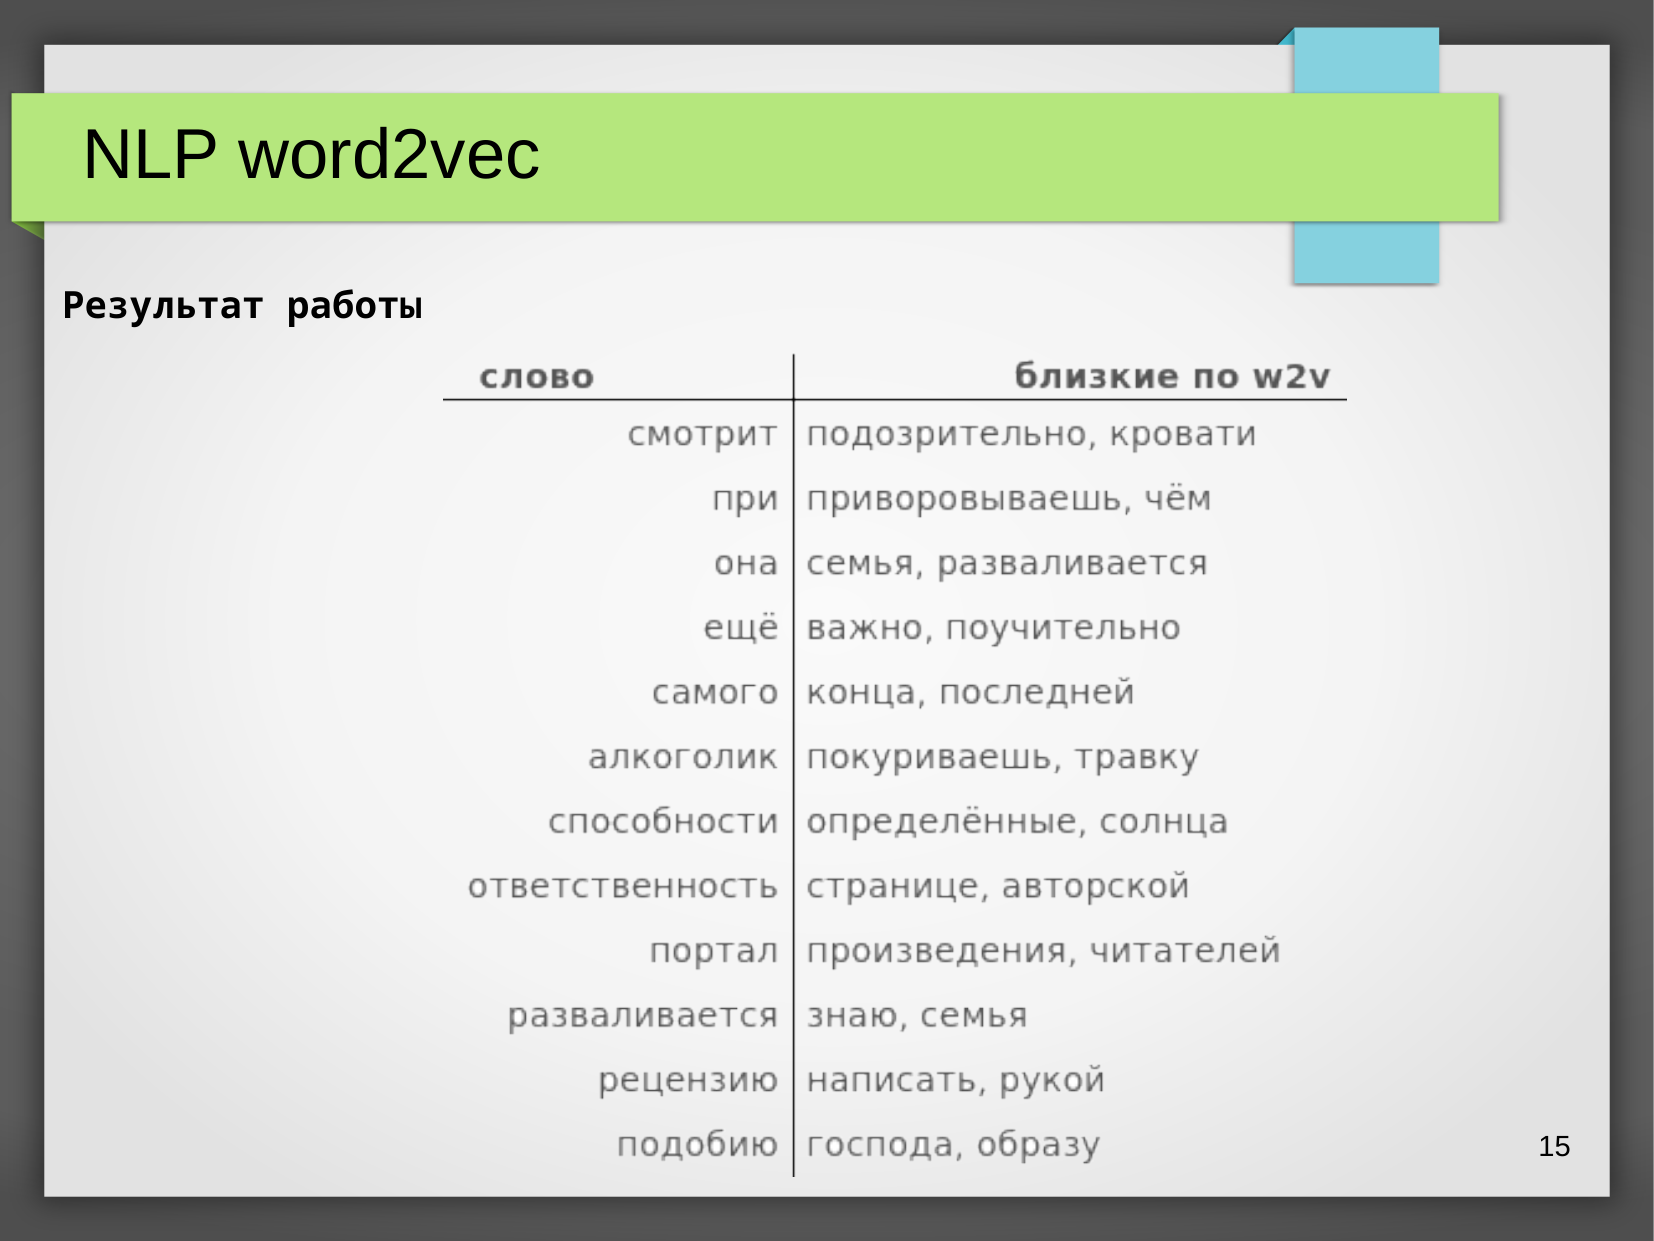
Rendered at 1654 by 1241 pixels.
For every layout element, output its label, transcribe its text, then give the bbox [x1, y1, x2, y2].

picture [0, 0, 1654, 1241]
title NLP word2vec [82, 113, 1406, 194]
text_box Результат работы [47, 271, 1607, 426]
